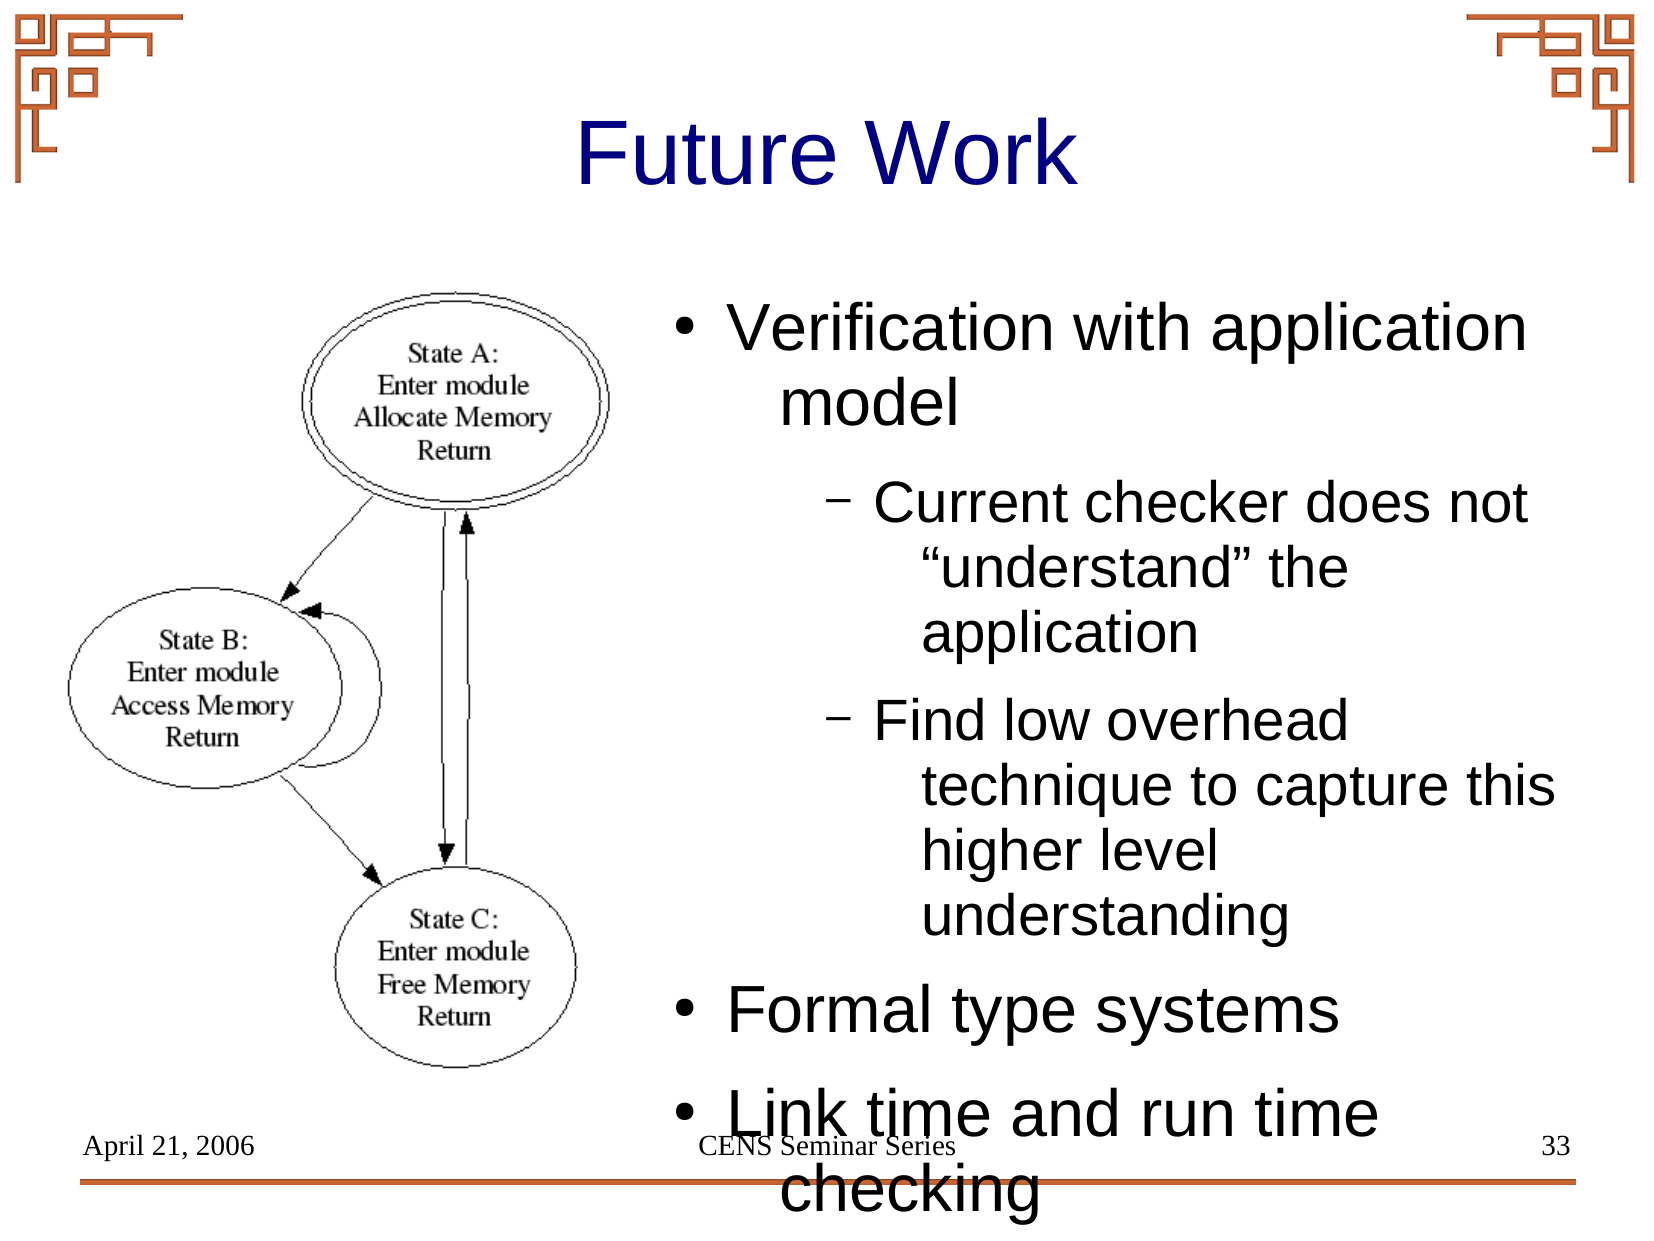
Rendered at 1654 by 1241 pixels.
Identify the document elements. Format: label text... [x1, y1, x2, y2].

picture [0, 0, 194, 194]
picture [808, 1179, 817, 1185]
picture [963, 1179, 973, 1185]
picture [896, 1180, 911, 1185]
title Future Work [82, 49, 1571, 257]
picture [843, 1179, 856, 1185]
picture [915, 1179, 923, 1185]
picture [999, 1179, 1011, 1185]
picture [80, 1179, 786, 1185]
picture [980, 1180, 994, 1185]
picture [53, 278, 622, 1082]
picture [879, 1179, 893, 1185]
picture [824, 1180, 839, 1185]
picture [1456, 0, 1650, 194]
picture [859, 1179, 876, 1185]
picture [1038, 1179, 1576, 1185]
picture [943, 1179, 957, 1185]
picture [789, 1180, 804, 1185]
picture [929, 1179, 941, 1185]
picture [1015, 1180, 1030, 1185]
list Verification with application model Current checker does not “understand” the application Find low overhead technique to capture this higher level understanding Formal type systems Link time and run time checking [637, 290, 1572, 1109]
